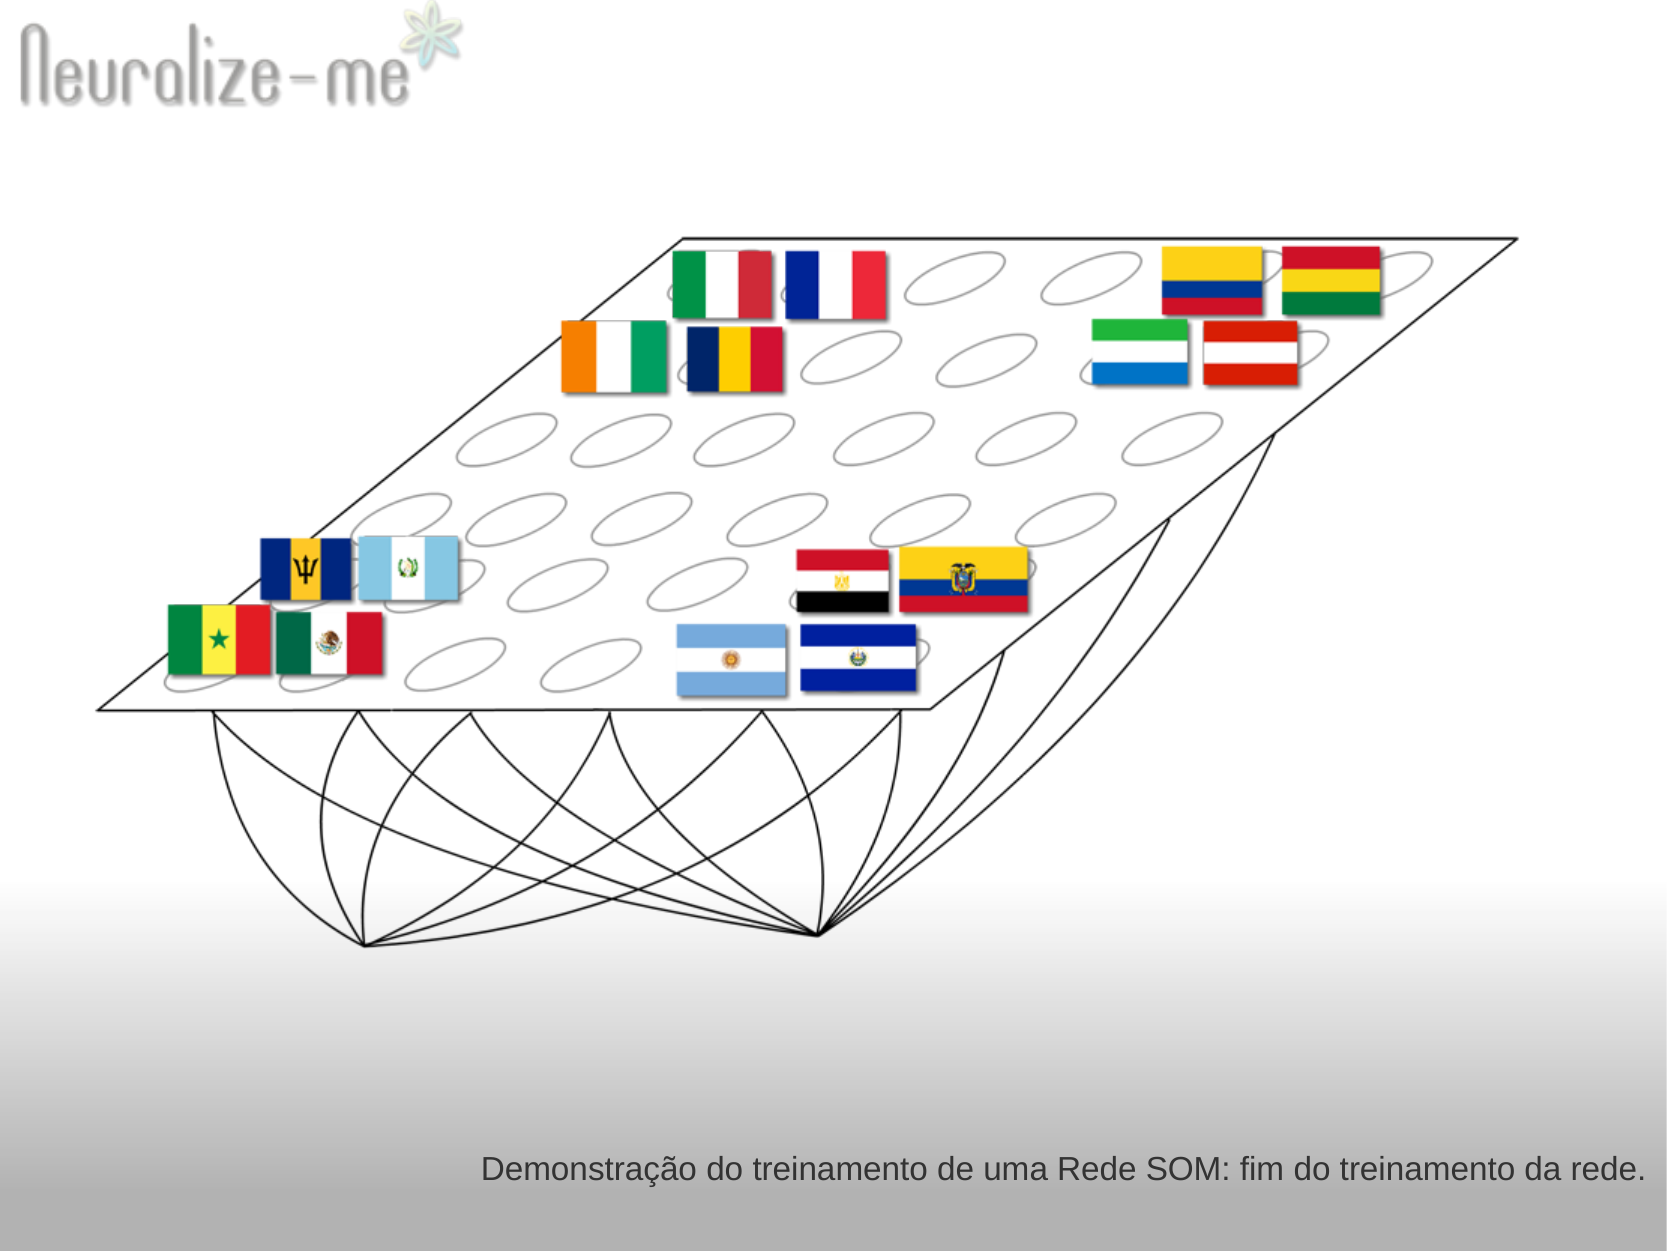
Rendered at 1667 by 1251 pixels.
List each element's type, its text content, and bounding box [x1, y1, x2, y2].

picture [0, 0, 1667, 1251]
text_box Demonstração do treinamento de uma Rede SOM: fim do treinamento da rede. [7, 1149, 1648, 1188]
